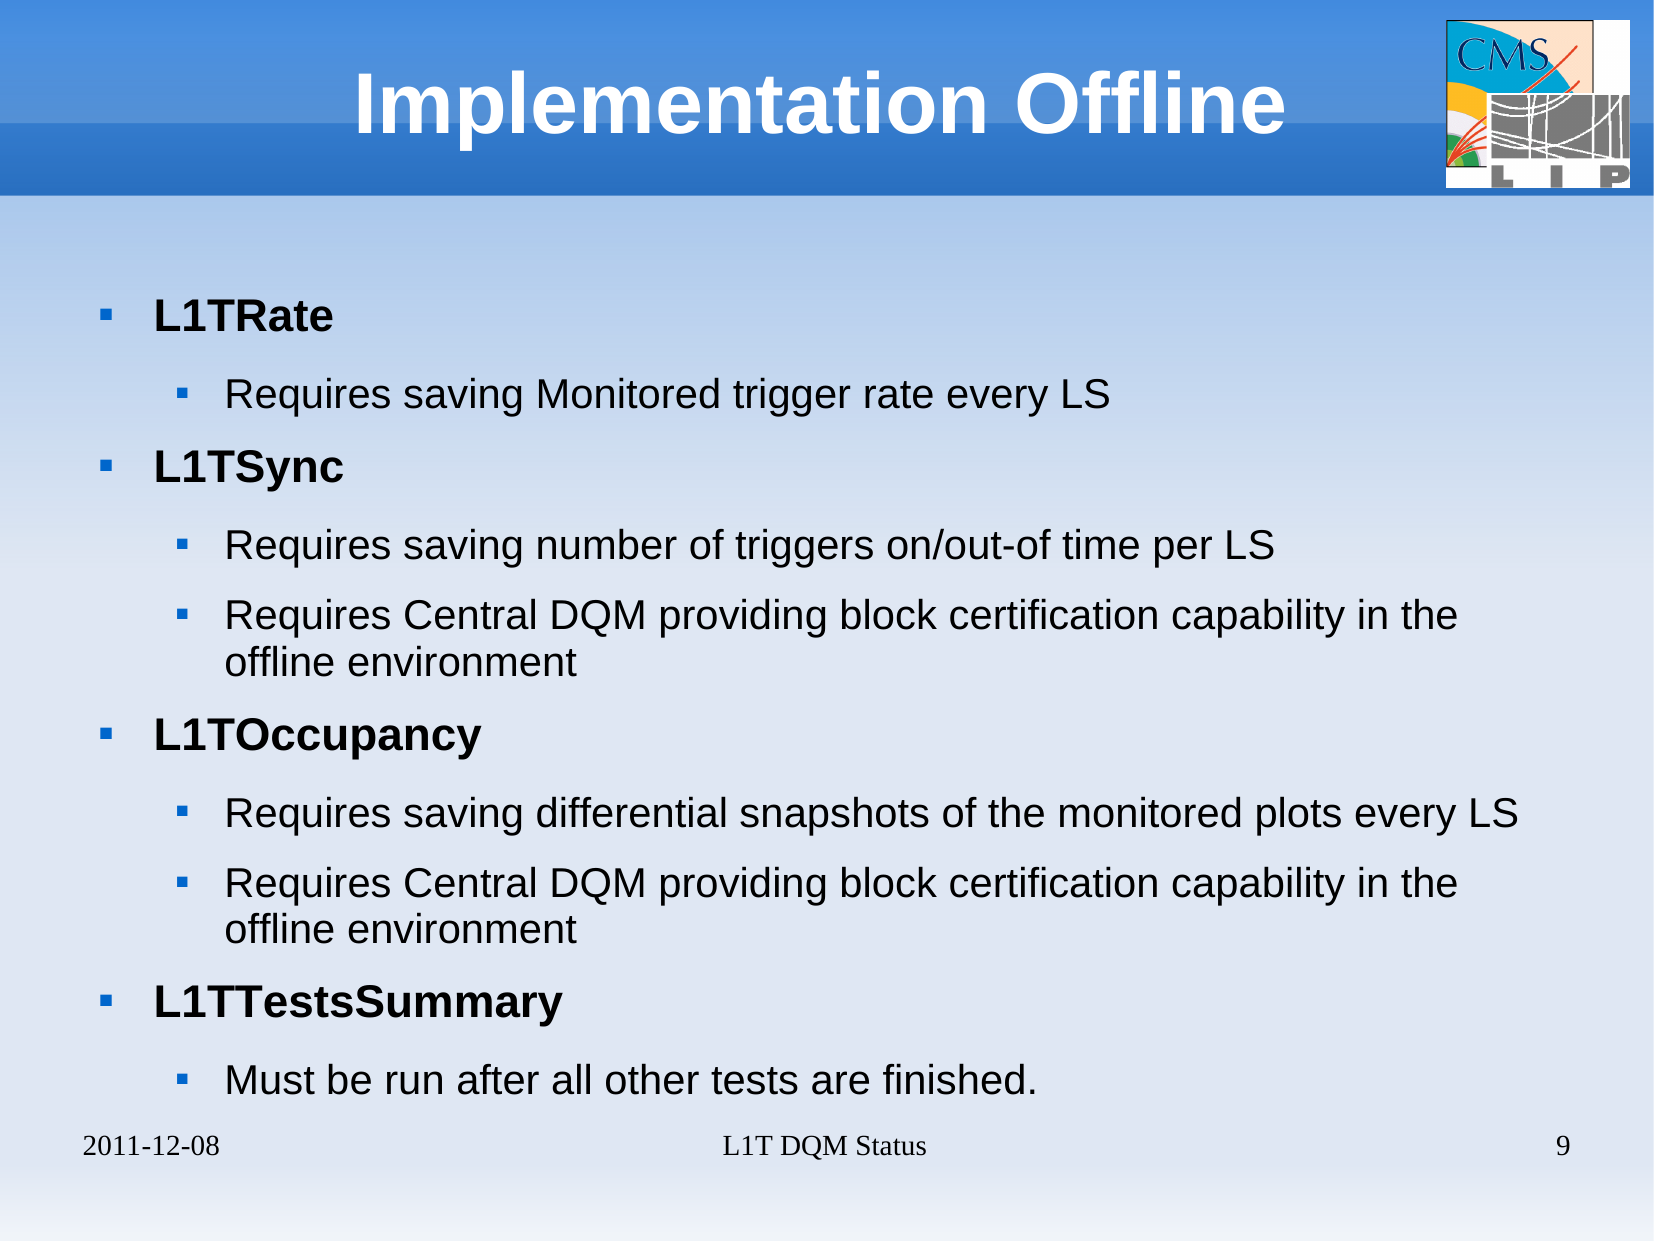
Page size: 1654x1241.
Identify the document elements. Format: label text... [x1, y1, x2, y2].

list L1TRate Requires saving Monitored trigger rate every LS L1TSync Requires saving number of triggers on/out-of time per LS Requires Central DQM providing block certification capability in the offline environment L1TOccupancy Requires saving differential snapshots of the monitored plots every LS Requires Central DQM providing block certification capability in the offline environment L1TTestsSummary Must be run after all other tests are finished. [82, 290, 1571, 1109]
picture [0, 0, 1654, 1241]
title Implementation Offline [76, 0, 1565, 208]
